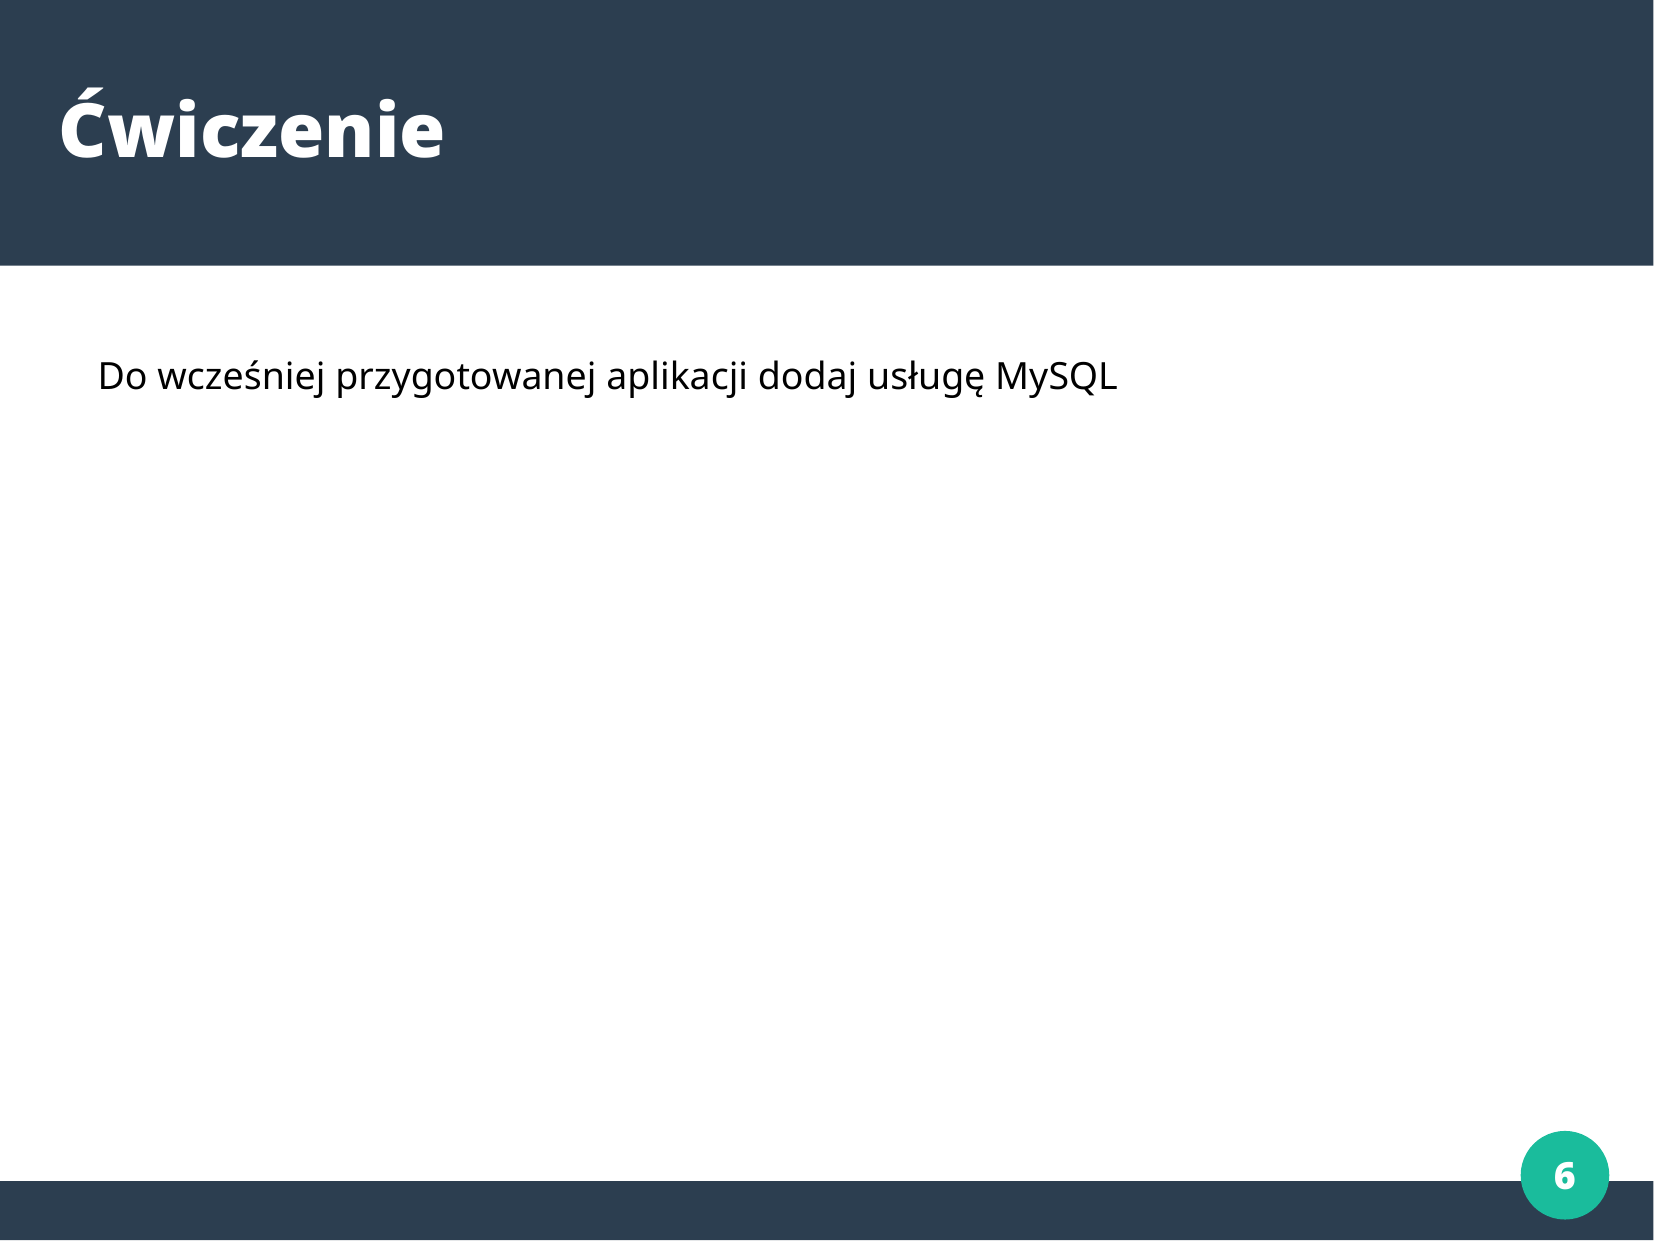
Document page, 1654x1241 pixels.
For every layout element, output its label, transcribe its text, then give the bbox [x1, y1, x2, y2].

text_box Do wcześniej przygotowanej aplikacji dodaj usługę MySQL [82, 342, 1205, 401]
title Ćwiczenie [59, 49, 1595, 207]
